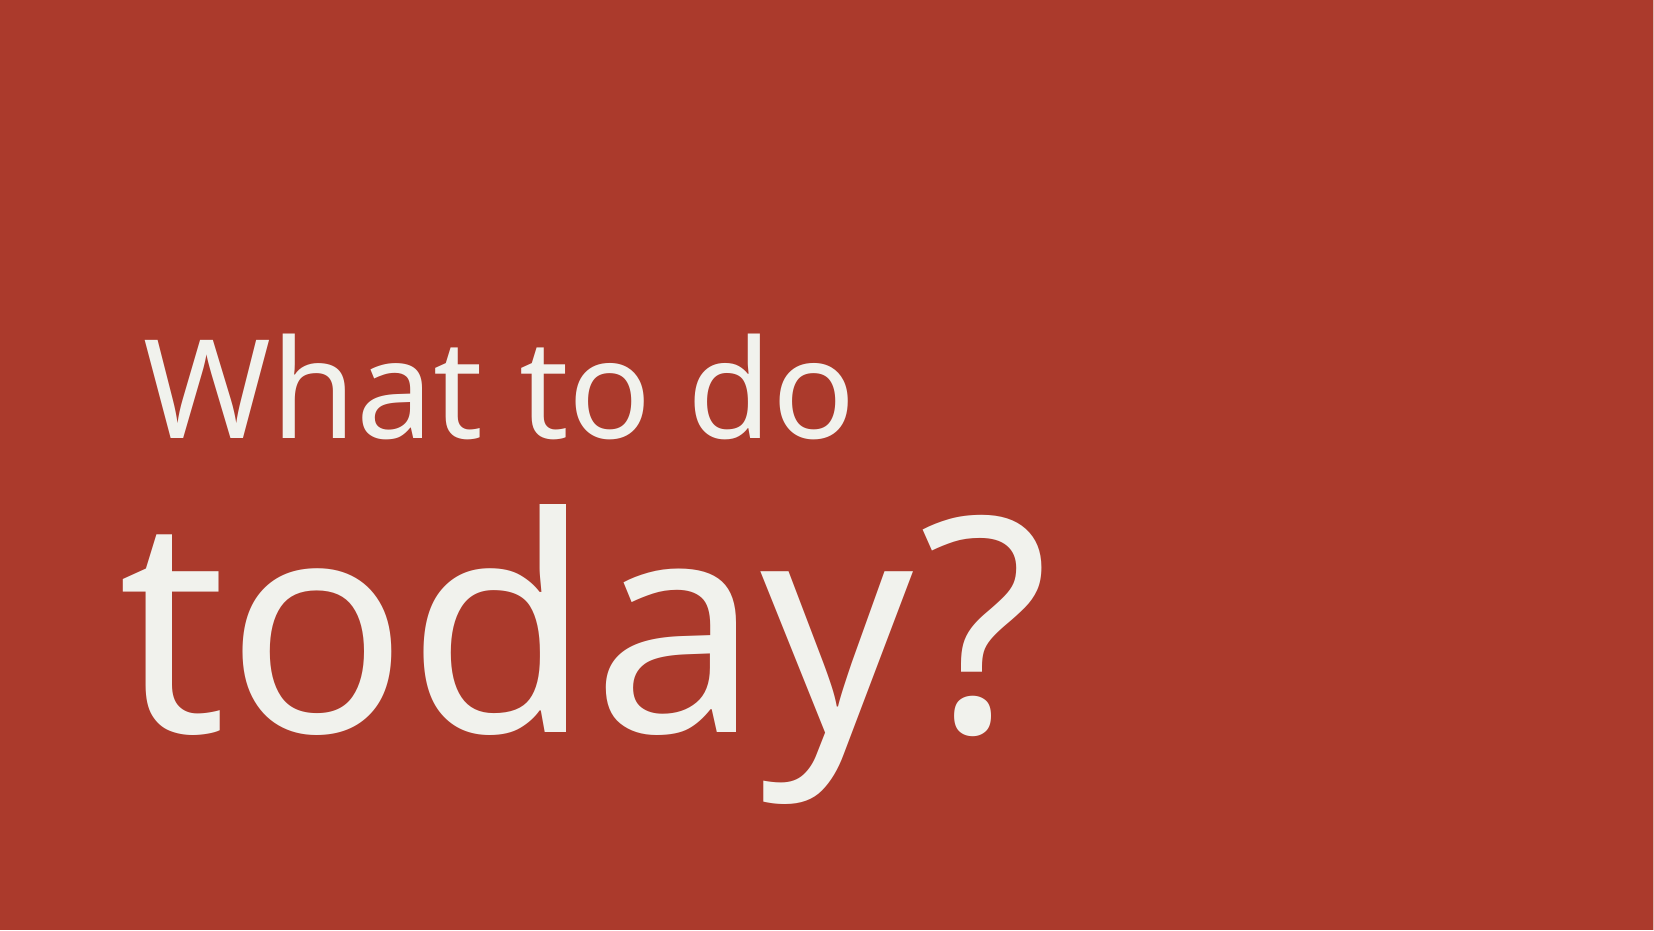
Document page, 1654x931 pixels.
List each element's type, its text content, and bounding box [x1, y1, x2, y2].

text_box What to do [129, 284, 1525, 404]
text_box today? [103, 404, 1560, 786]
